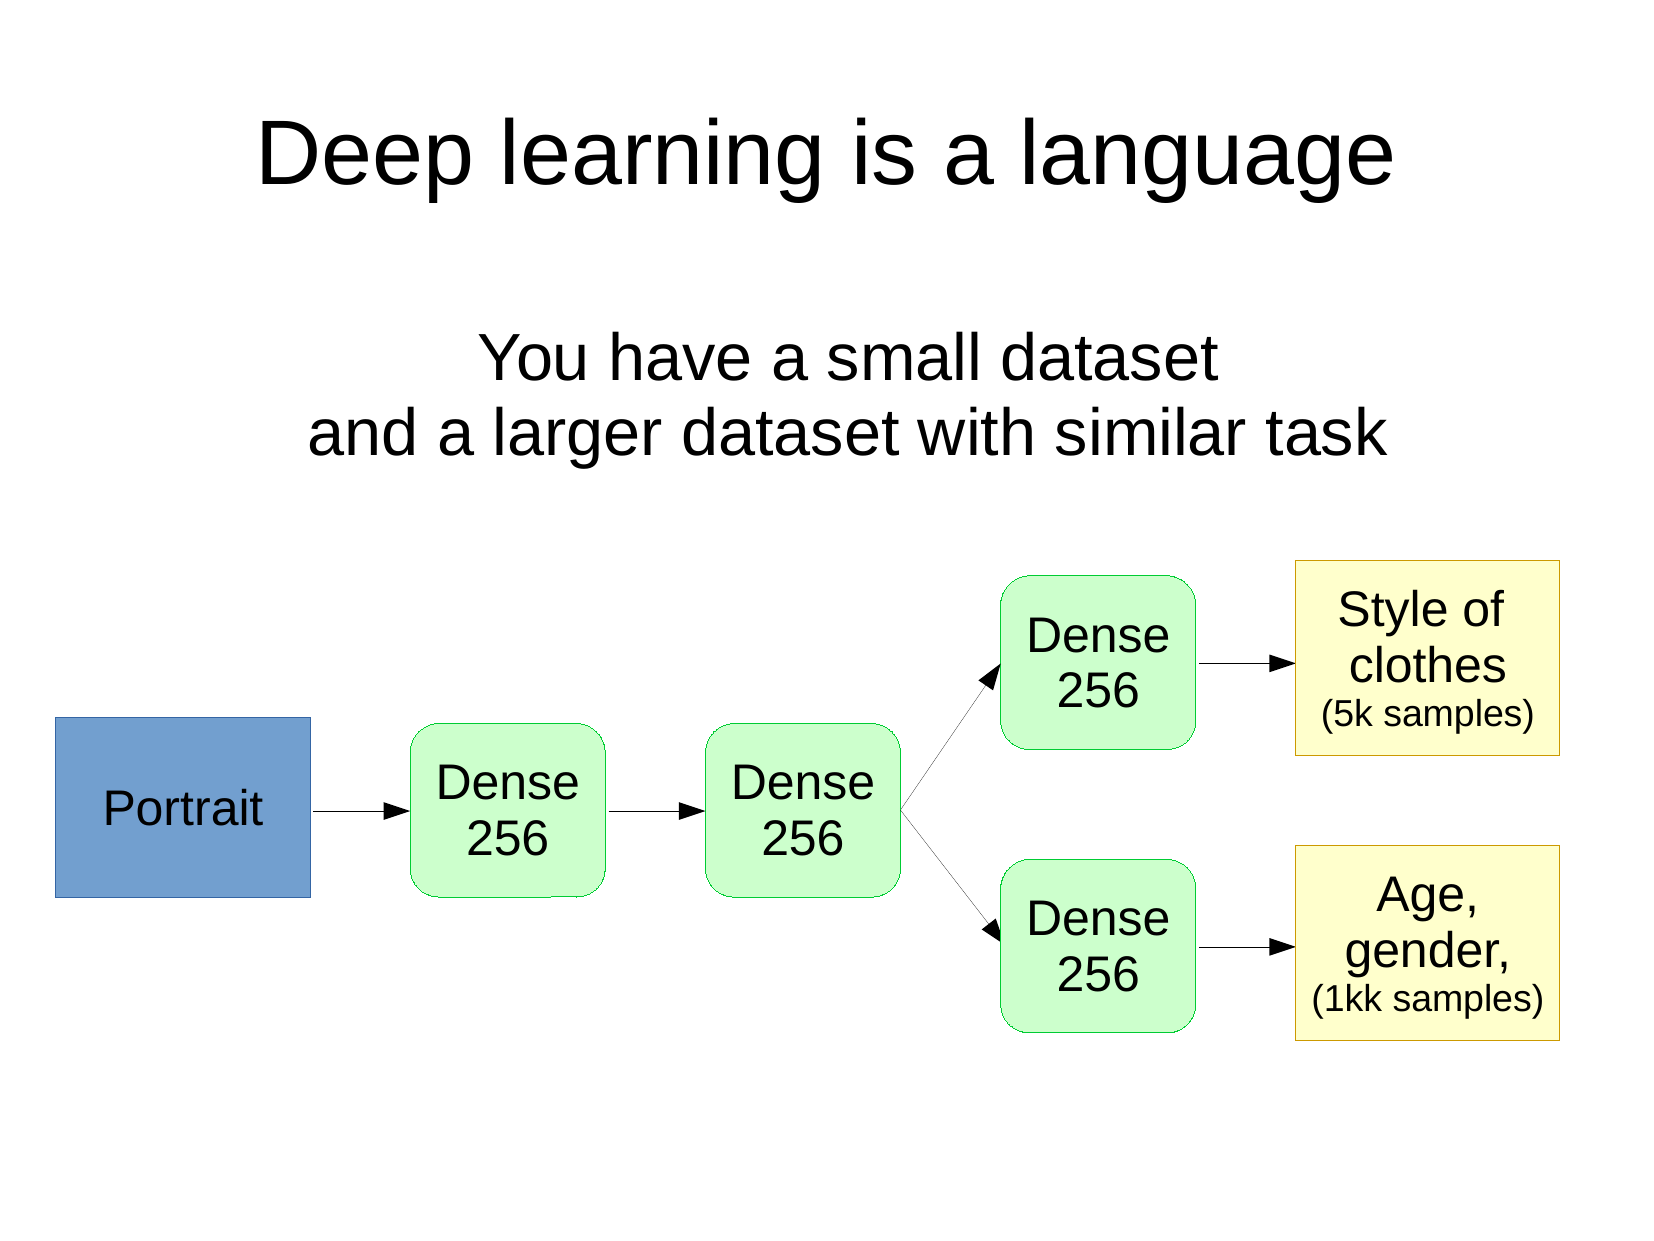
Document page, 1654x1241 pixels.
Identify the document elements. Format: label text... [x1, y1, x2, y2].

text_box Dense 256 [410, 723, 606, 898]
title Deep learning is a language [82, 49, 1571, 257]
text_box Age, gender, (1kk samples) [1295, 845, 1560, 1041]
text_box Dense 256 [1000, 859, 1196, 1033]
text_box You have a small dataset and a larger dataset with similar task [15, 312, 1647, 702]
text_box Portrait [55, 717, 311, 898]
text_box Style of clothes (5k samples) [1295, 560, 1560, 756]
text_box Dense 256 [705, 723, 901, 898]
text_box Dense 256 [1000, 575, 1196, 750]
